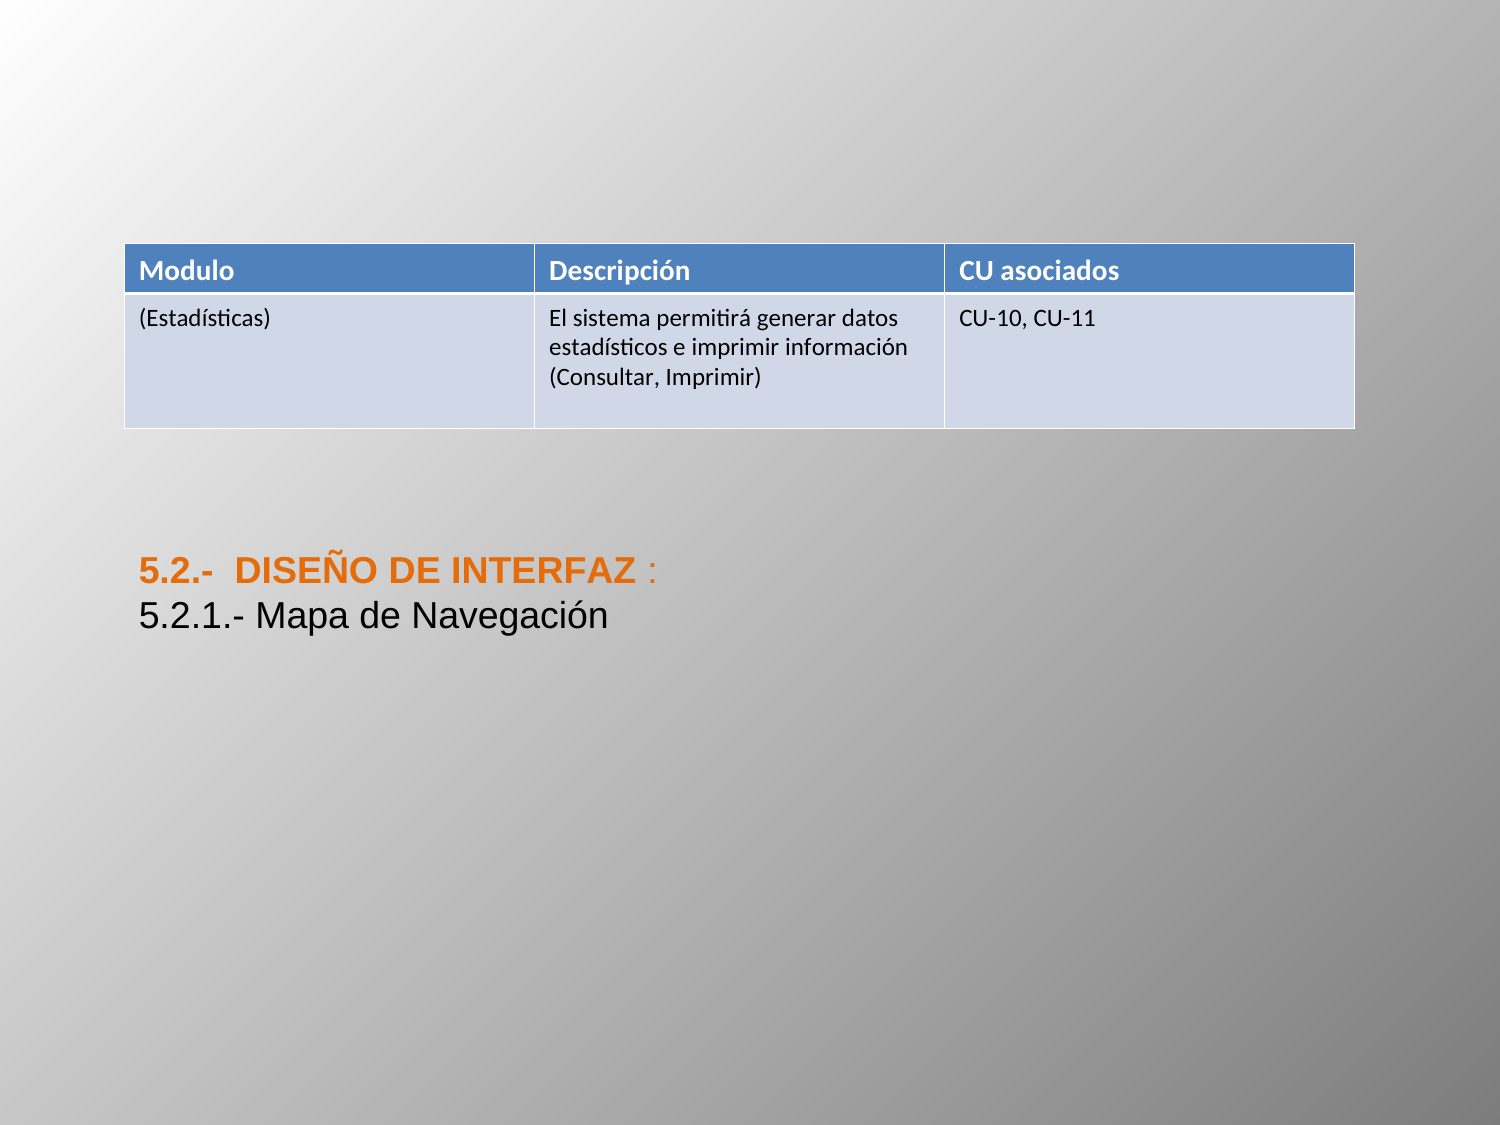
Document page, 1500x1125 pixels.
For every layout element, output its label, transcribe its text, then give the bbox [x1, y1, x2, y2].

table_header Descripción [535, 244, 944, 292]
table_cell (Estadísticas) [125, 295, 534, 428]
table_cell CU-10, CU-11 [945, 295, 1354, 428]
text_box 5.2.- DISEÑO DE INTERFAZ : 5.2.1.- Mapa de Navegación [123, 538, 684, 780]
table_header Modulo [125, 244, 534, 292]
table_header CU asociados [945, 244, 1354, 292]
table_cell El sistema permitirá generar datos estadísticos e imprimir información (Consultar, Imprimir) [535, 295, 944, 428]
